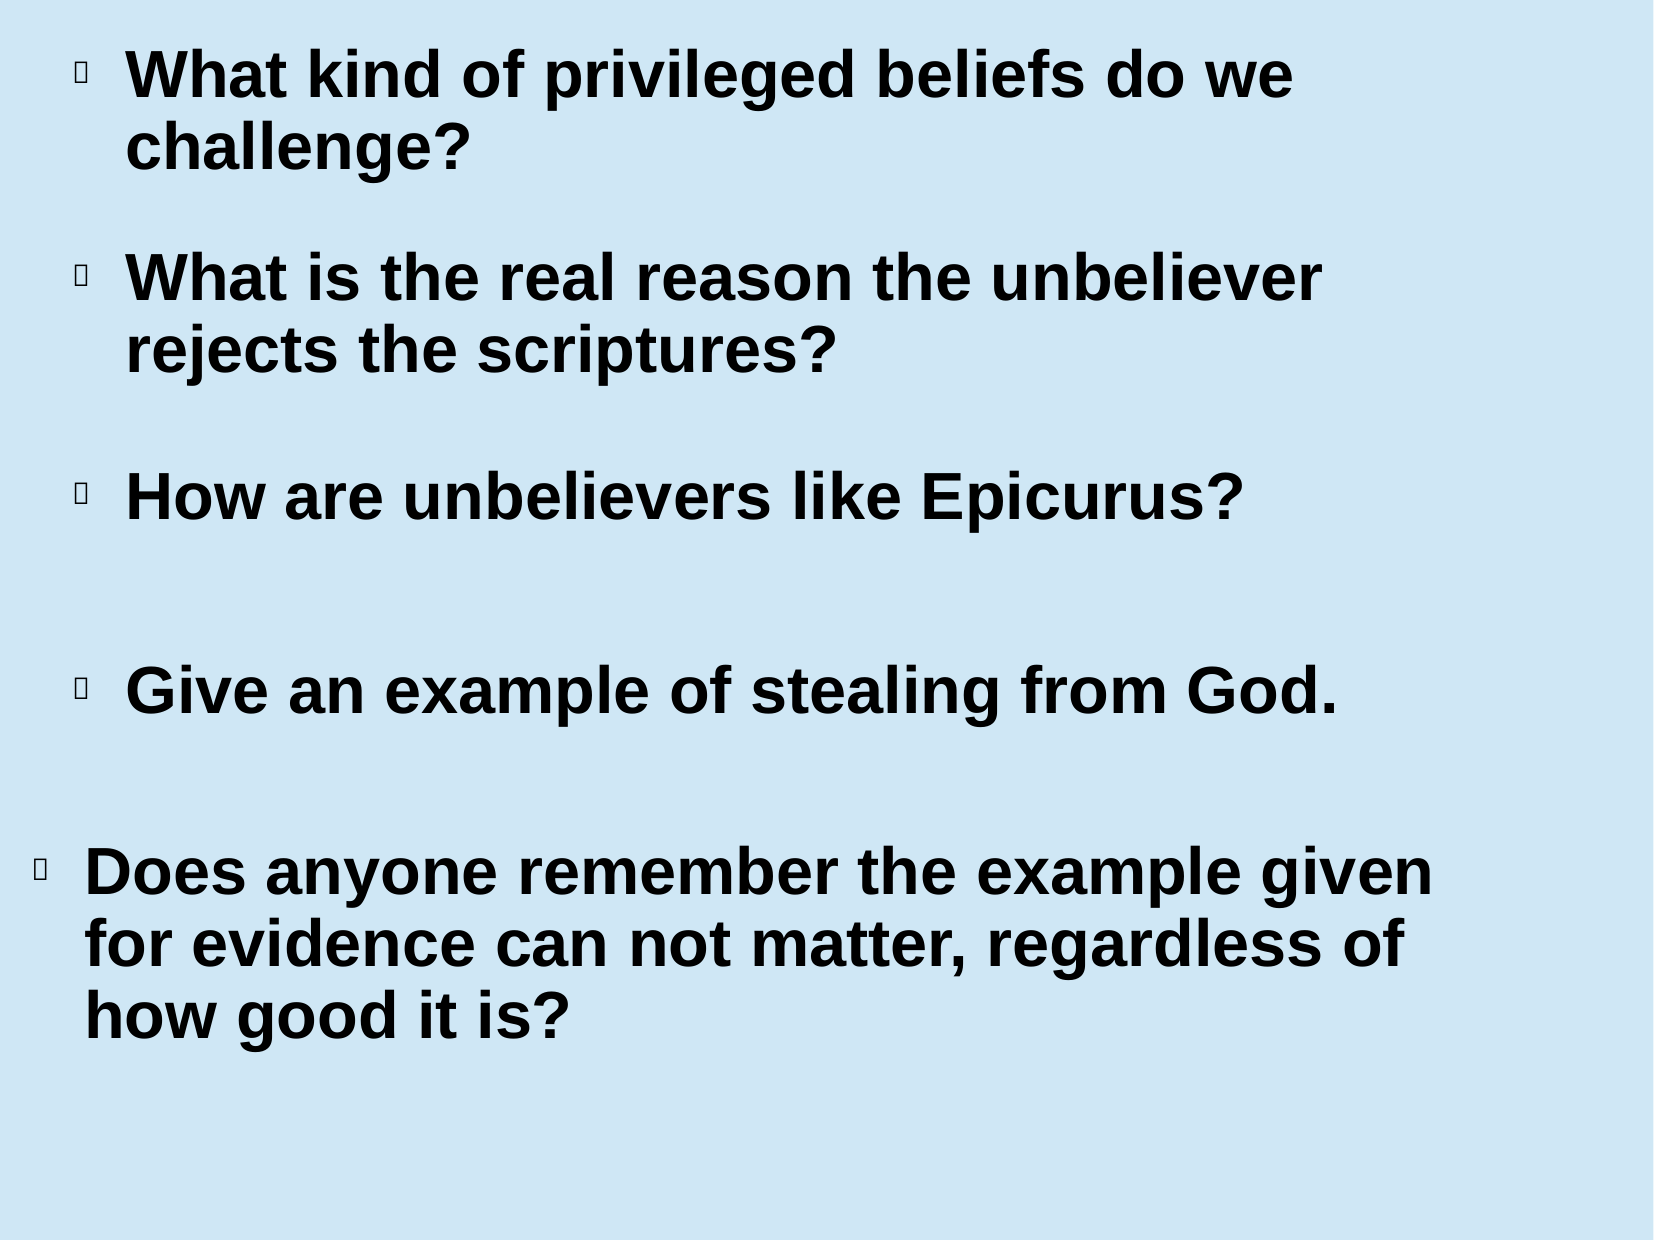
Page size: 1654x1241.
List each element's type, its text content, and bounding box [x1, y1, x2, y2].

list How are unbelievers like Epicurus? [54, 461, 1332, 547]
text_box Give an example of stealing from God. [54, 656, 1461, 770]
list What kind of privileged beliefs do we challenge? [54, 39, 1412, 202]
list Does anyone remember the example given for evidence can not matter, regardless of how good it is? [13, 837, 1502, 1079]
text_box What is the real reason the unbeliever rejects the scriptures? [54, 243, 1412, 405]
